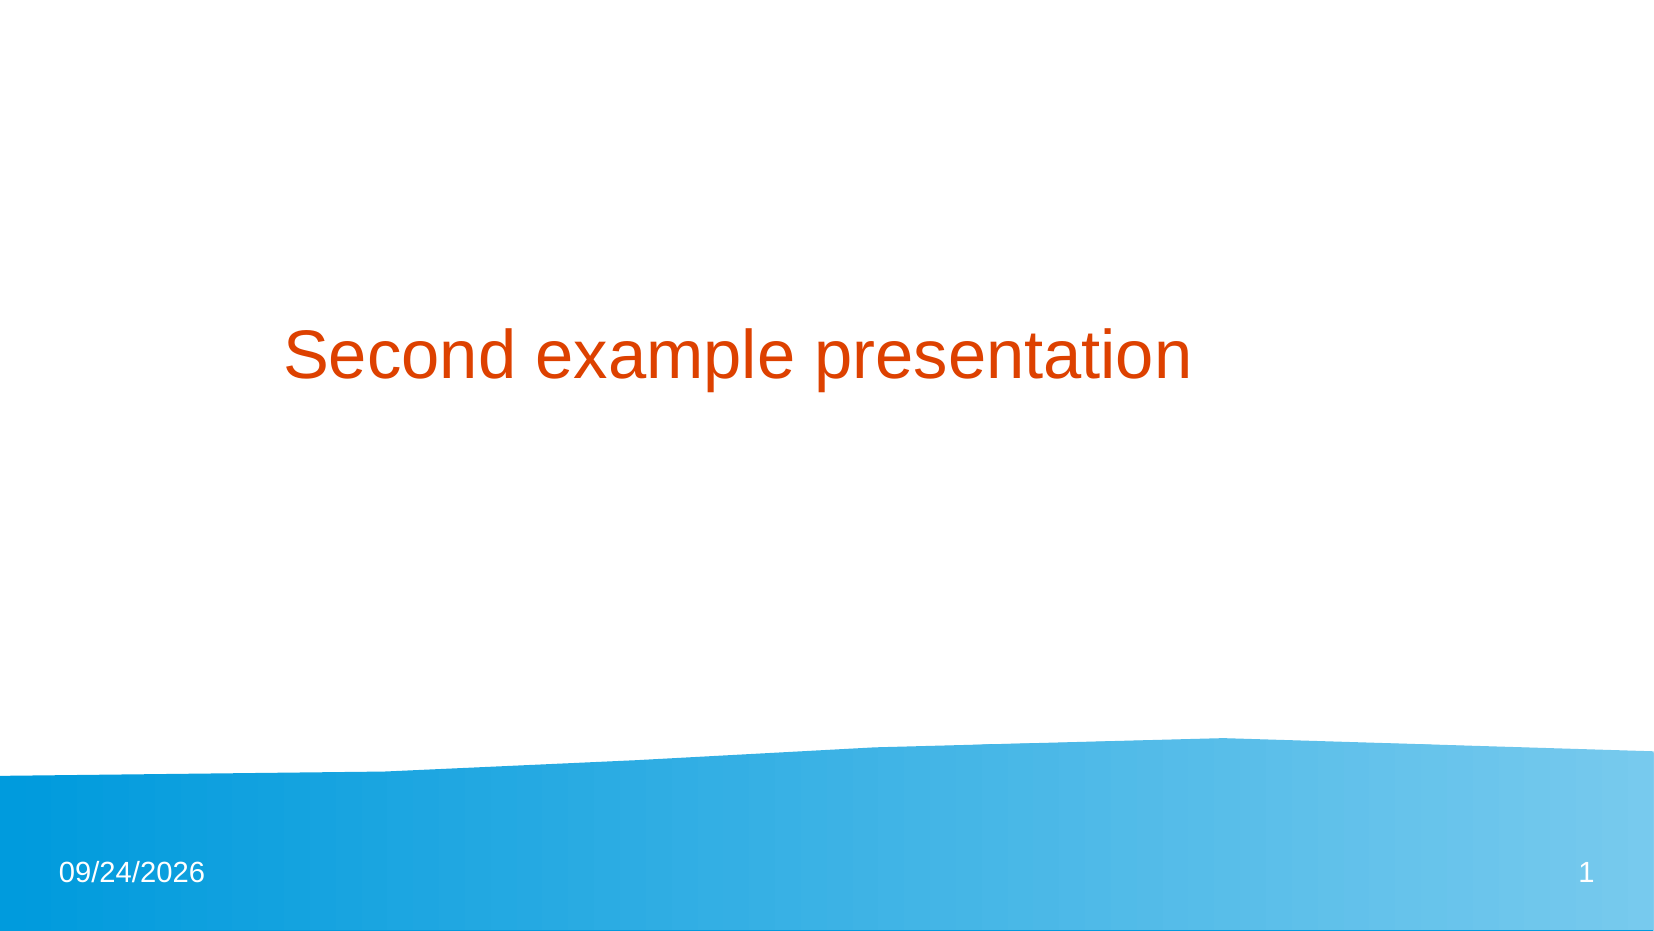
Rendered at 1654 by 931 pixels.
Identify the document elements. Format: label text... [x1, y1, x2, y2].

title Second example presentation [0, 265, 1477, 443]
